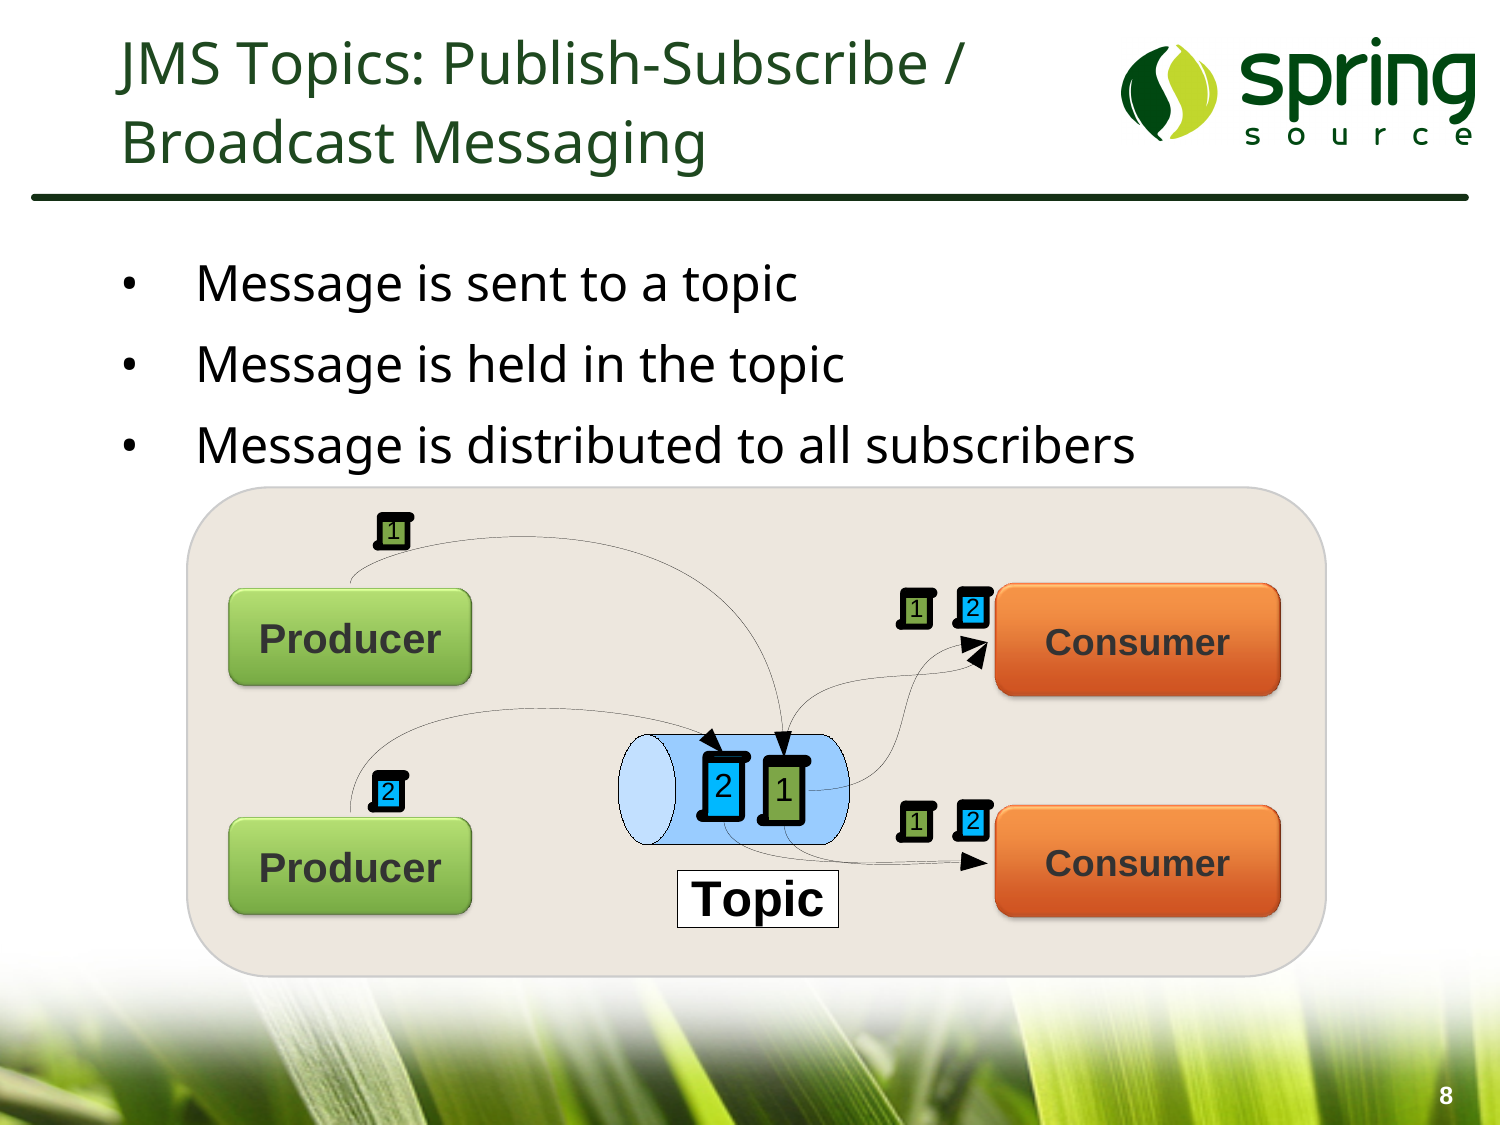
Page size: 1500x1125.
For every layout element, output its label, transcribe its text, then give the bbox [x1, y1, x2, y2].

picture [1138, 37, 1475, 145]
list Message is sent to a topic Message is held in the topic Message is distributed to all subscribers [105, 240, 1396, 904]
text_box Topic [677, 904, 839, 928]
picture [0, 944, 1500, 1125]
text_box [187, 904, 1326, 977]
picture [222, 904, 478, 924]
title JMS Topics: Publish-Subscribe / Broadcast Messaging [105, 15, 1138, 178]
picture [987, 904, 1288, 928]
